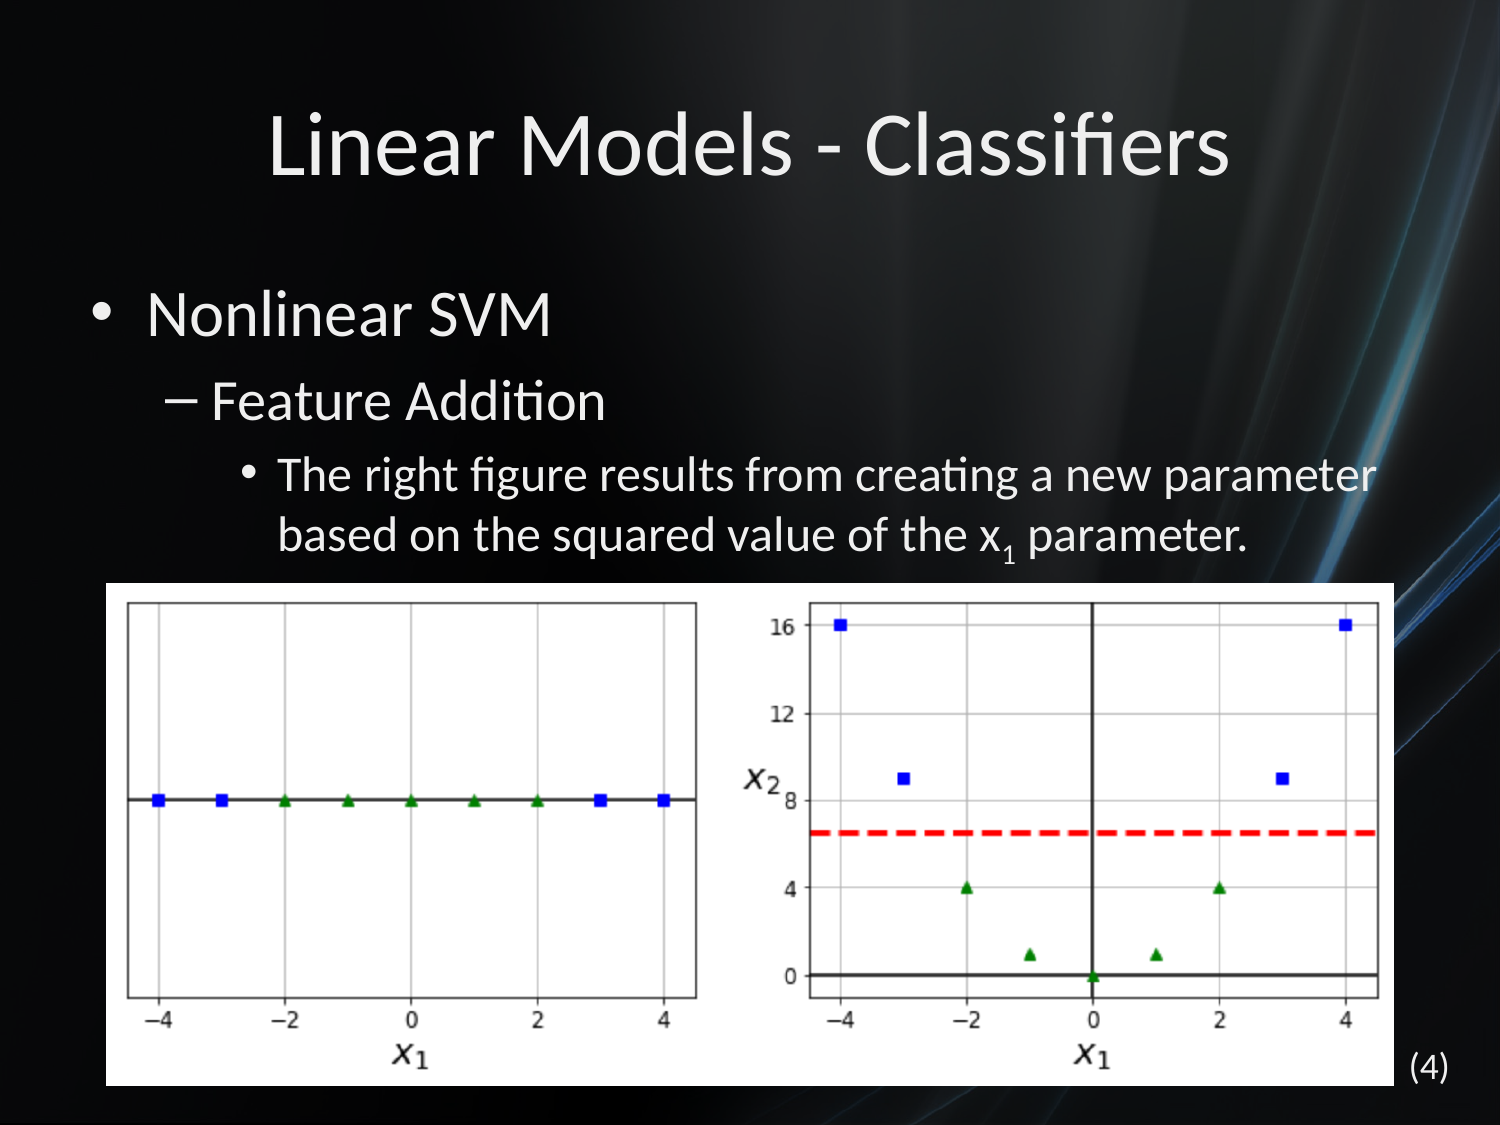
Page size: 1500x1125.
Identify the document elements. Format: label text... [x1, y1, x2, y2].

picture [0, 0, 1500, 1125]
list Nonlinear SVM Feature Addition The right figure results from creating a new parameter based on the squared value of the x1 parameter. [75, 262, 1425, 1005]
title Linear Models - Classifiers [75, 45, 1425, 233]
text_box (4) [1393, 1034, 1500, 1095]
